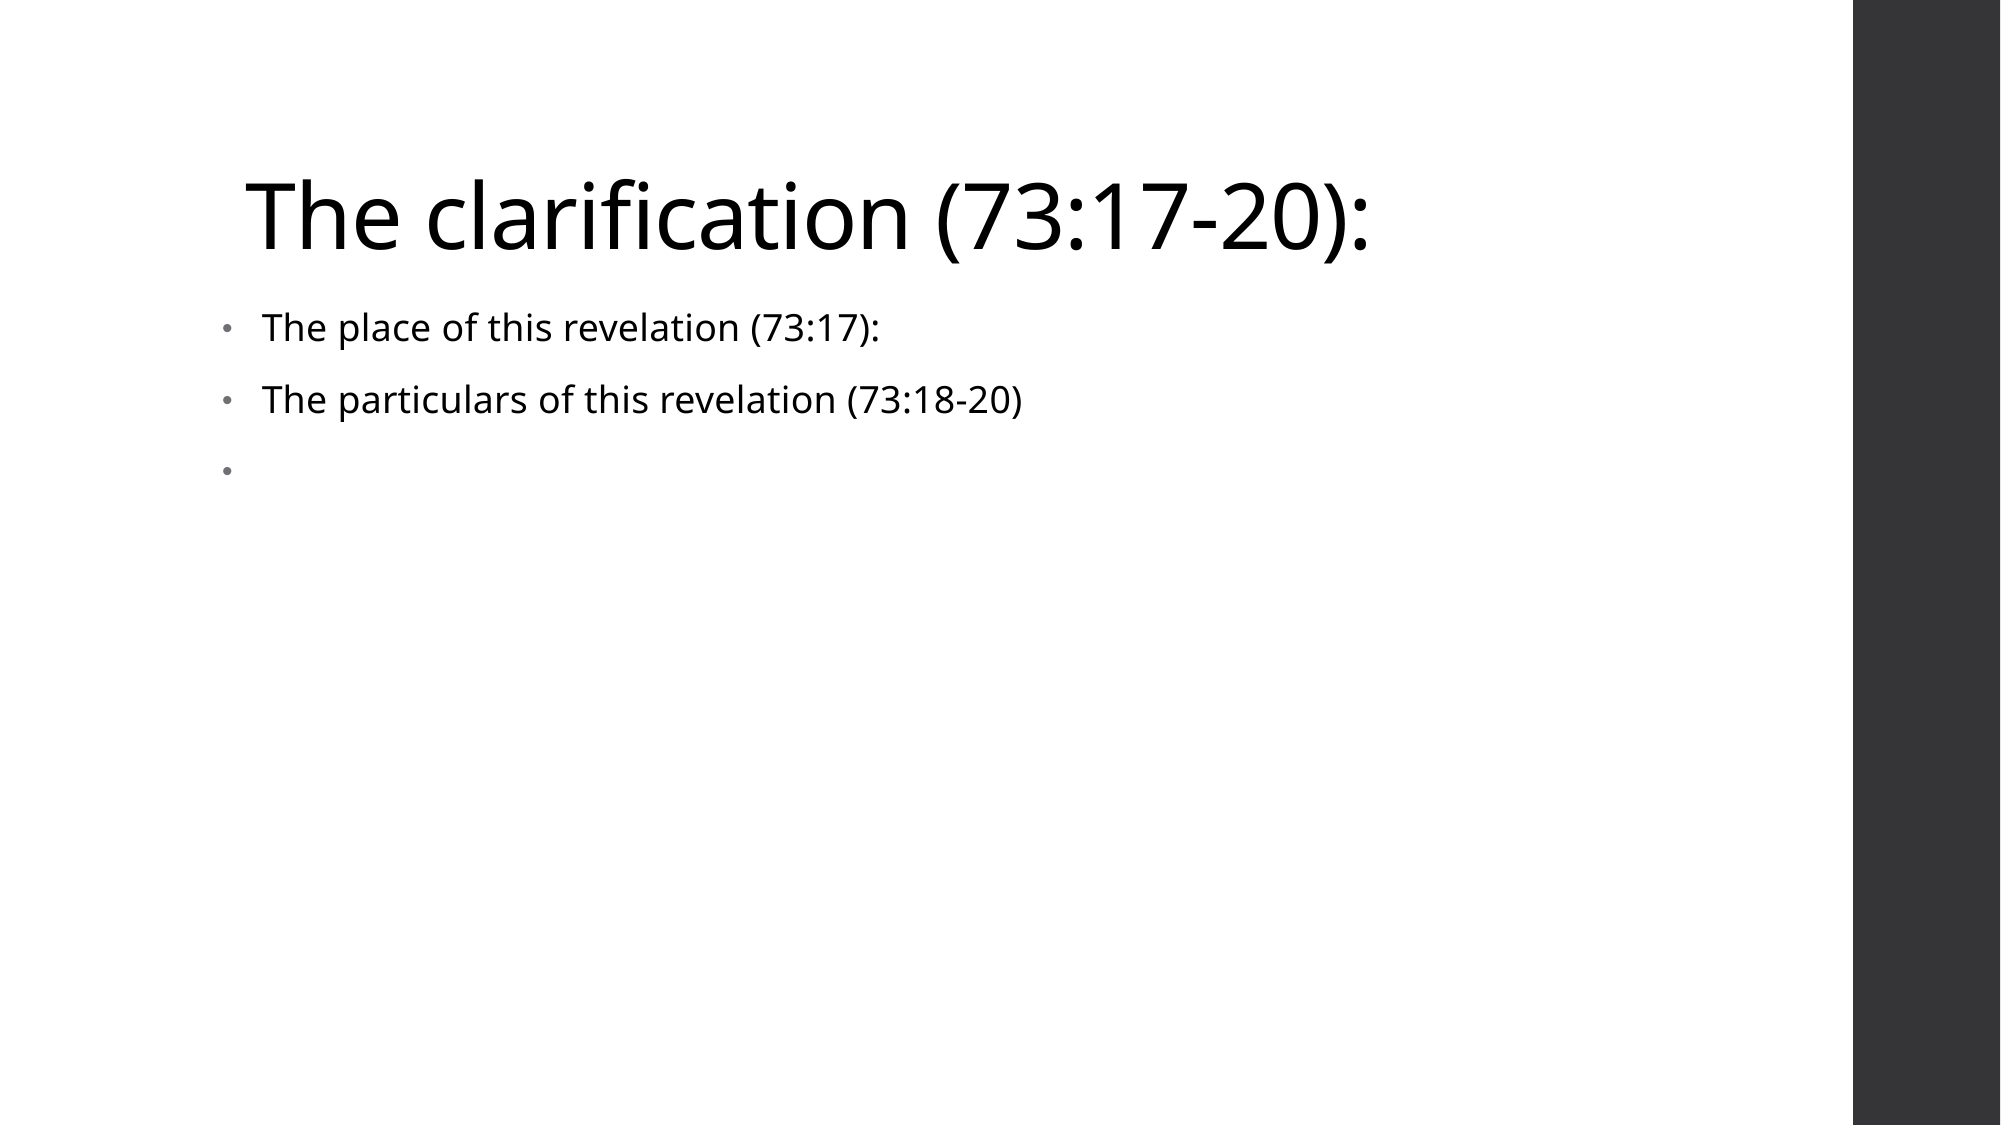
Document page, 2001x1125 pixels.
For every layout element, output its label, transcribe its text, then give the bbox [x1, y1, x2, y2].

title The clarification (73:17-20): [206, 60, 1797, 278]
list The place of this revelation (73:17): The particulars of this revelation (73:18-20) [206, 299, 1617, 1014]
